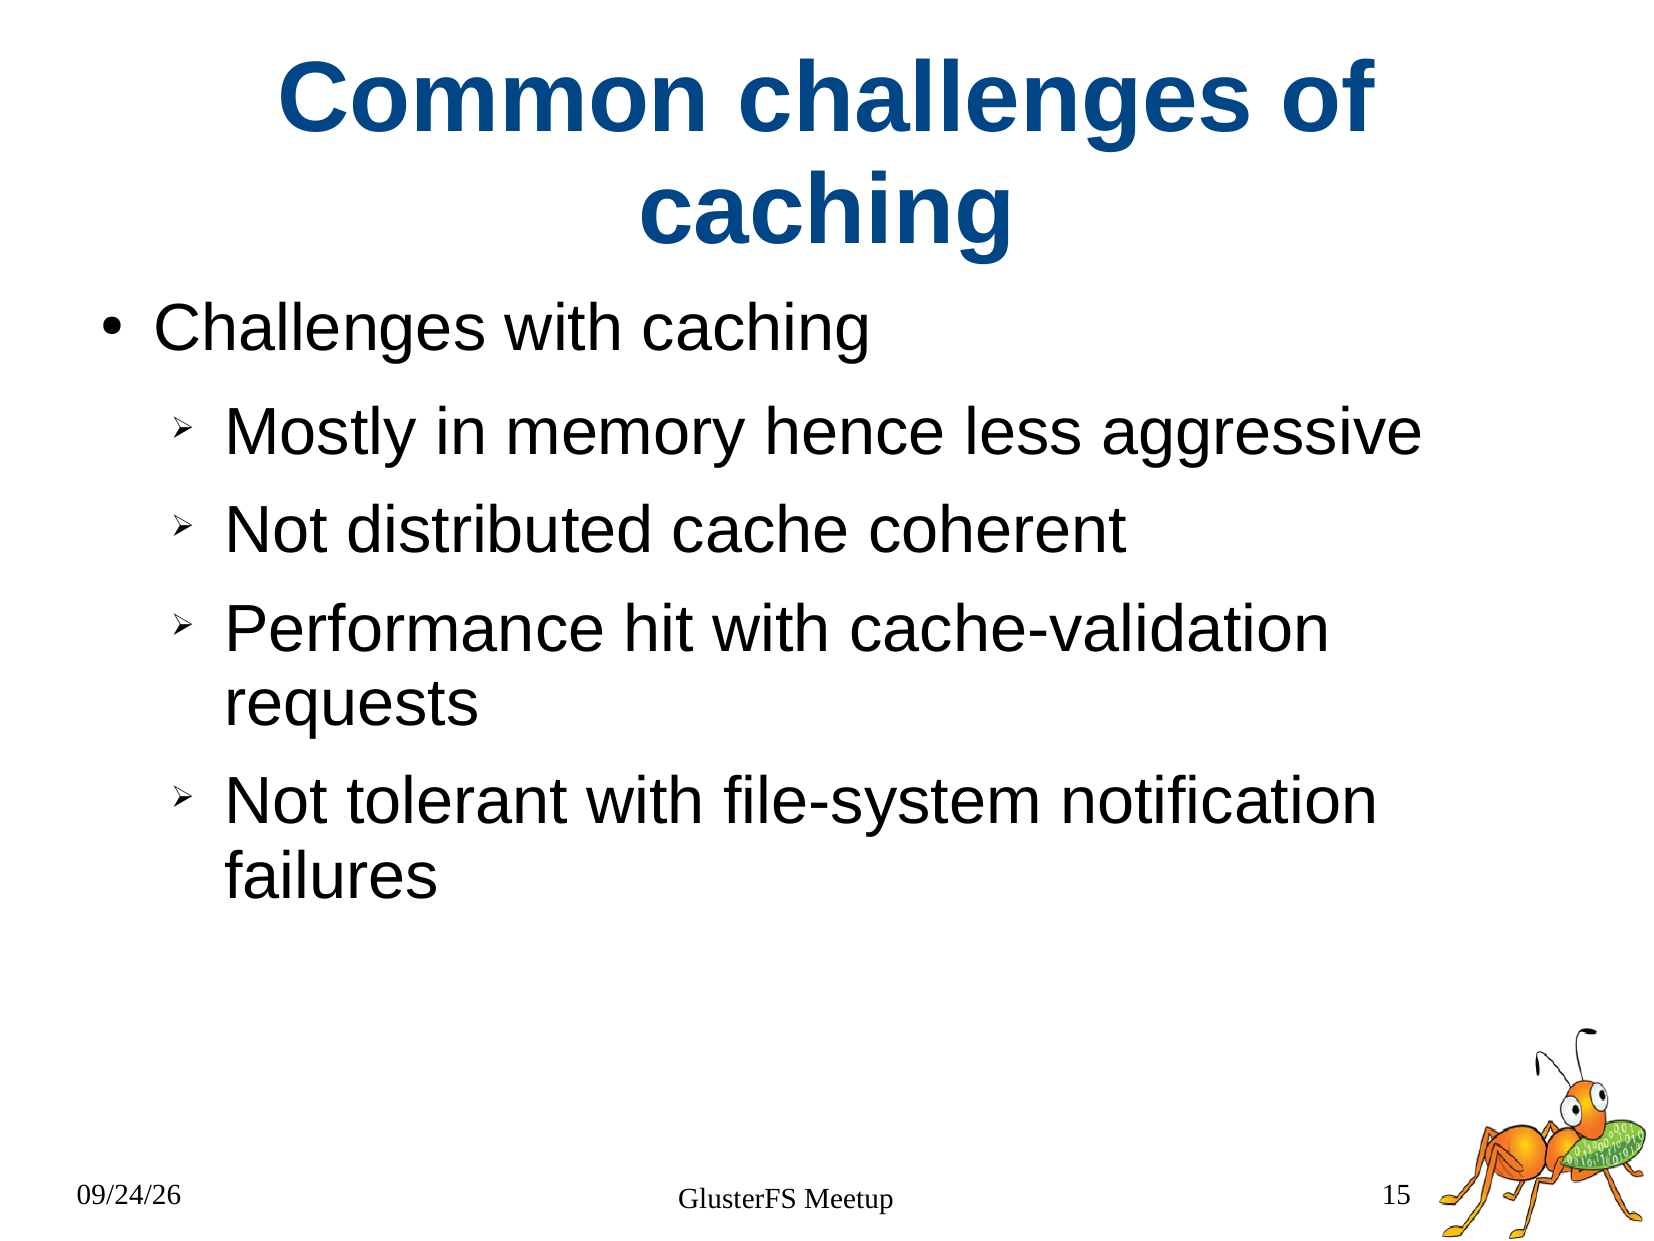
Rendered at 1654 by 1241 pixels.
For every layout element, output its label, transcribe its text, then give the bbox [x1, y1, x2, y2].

title Common challenges of caching [82, 41, 1571, 265]
picture [1436, 1027, 1648, 1241]
list Challenges with caching Mostly in memory hence less aggressive Not distributed cache coherent Performance hit with cache-validation requests Not tolerant with file-system notification failures [82, 290, 1571, 1066]
